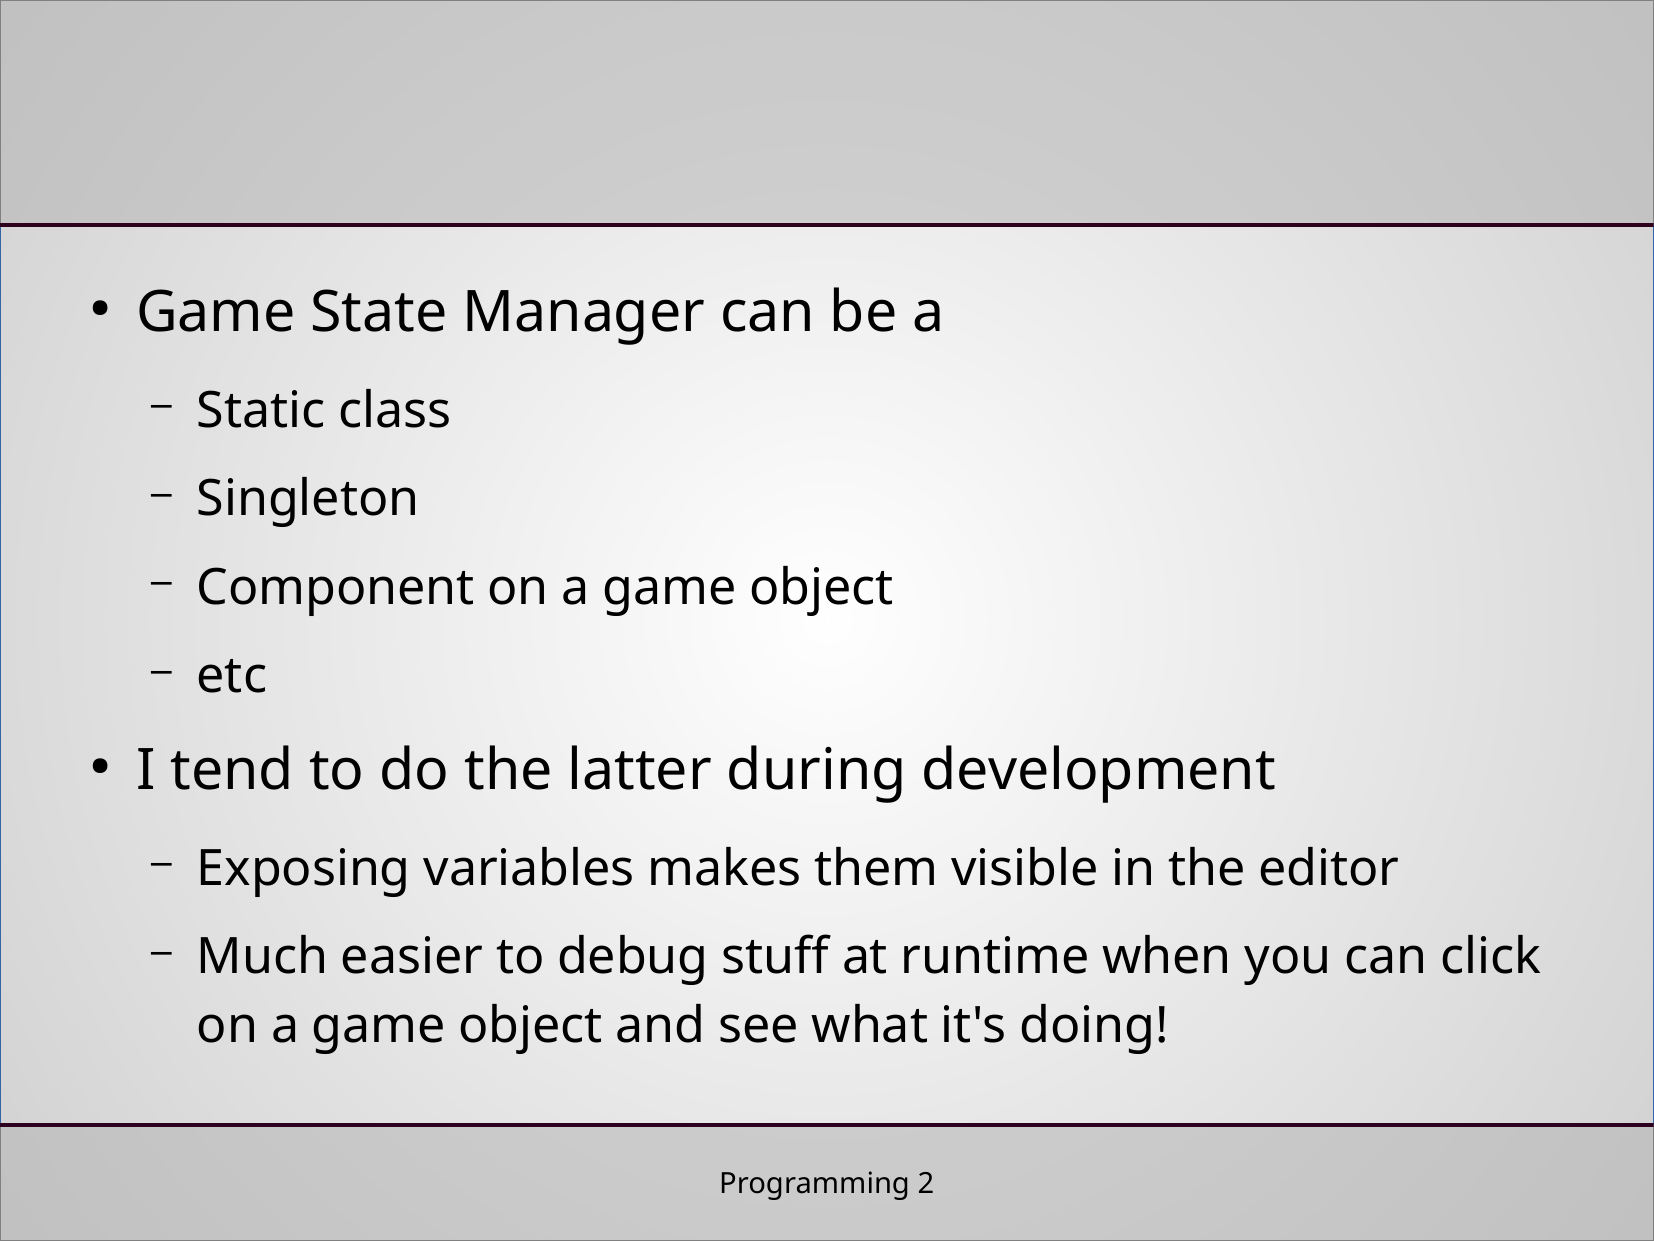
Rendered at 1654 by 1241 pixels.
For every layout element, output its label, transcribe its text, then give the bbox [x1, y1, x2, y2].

list Game State Manager can be a Static class Singleton Component on a game object etc I tend to do the latter during development Exposing variables makes them visible in the editor Much easier to debug stuff at runtime when you can click on a game object and see what it's doing! [75, 270, 1571, 1075]
